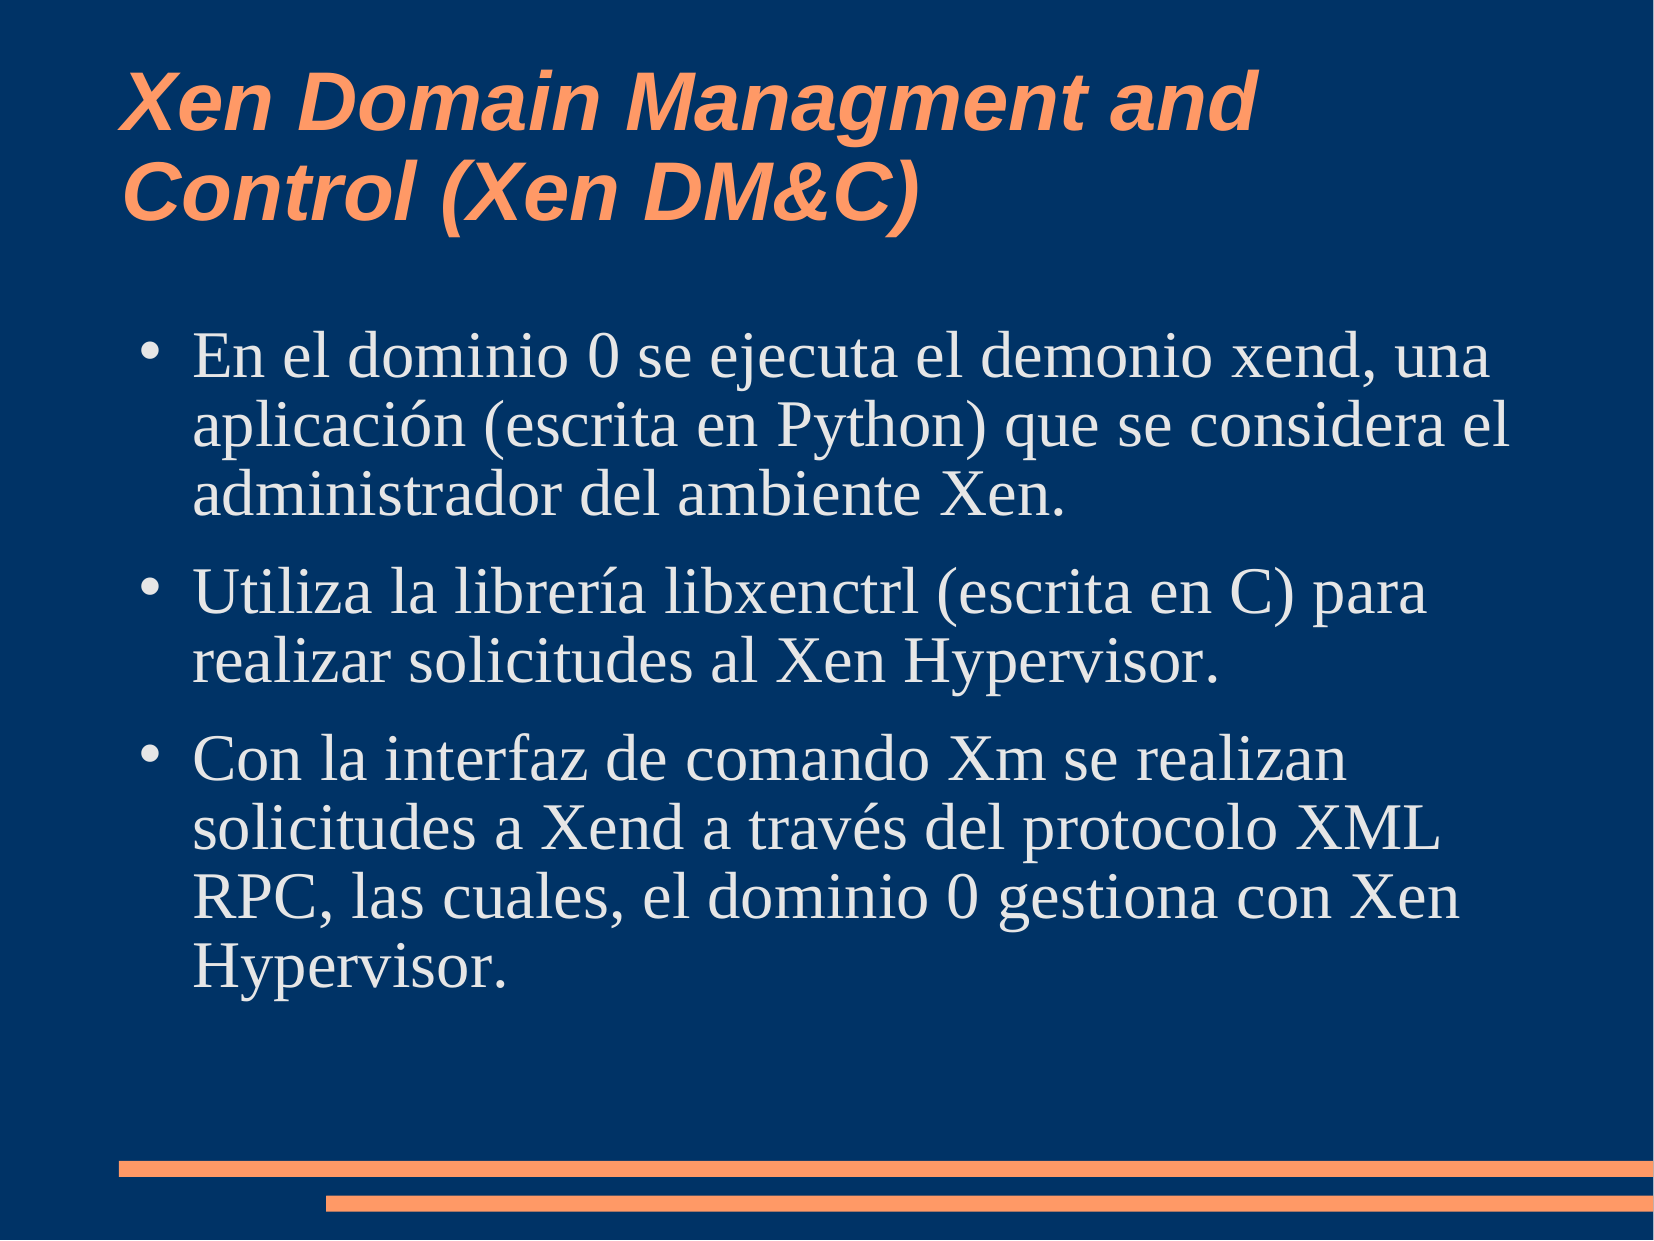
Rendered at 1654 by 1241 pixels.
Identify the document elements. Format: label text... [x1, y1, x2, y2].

list En el dominio 0 se ejecuta el demonio xend, una aplicación (escrita en Python) que se considera el administrador del ambiente Xen. Utiliza la librería libxenctrl (escrita en C) para realizar solicitudes al Xen Hypervisor. Con la interfaz de comando Xm se realizan solicitudes a Xend a través del protocolo XML RPC, las cuales, el dominio 0 gestiona con Xen Hypervisor. [121, 322, 1561, 1133]
title Xen Domain Managment and Control (Xen DM&C)‏ [121, 46, 1534, 254]
